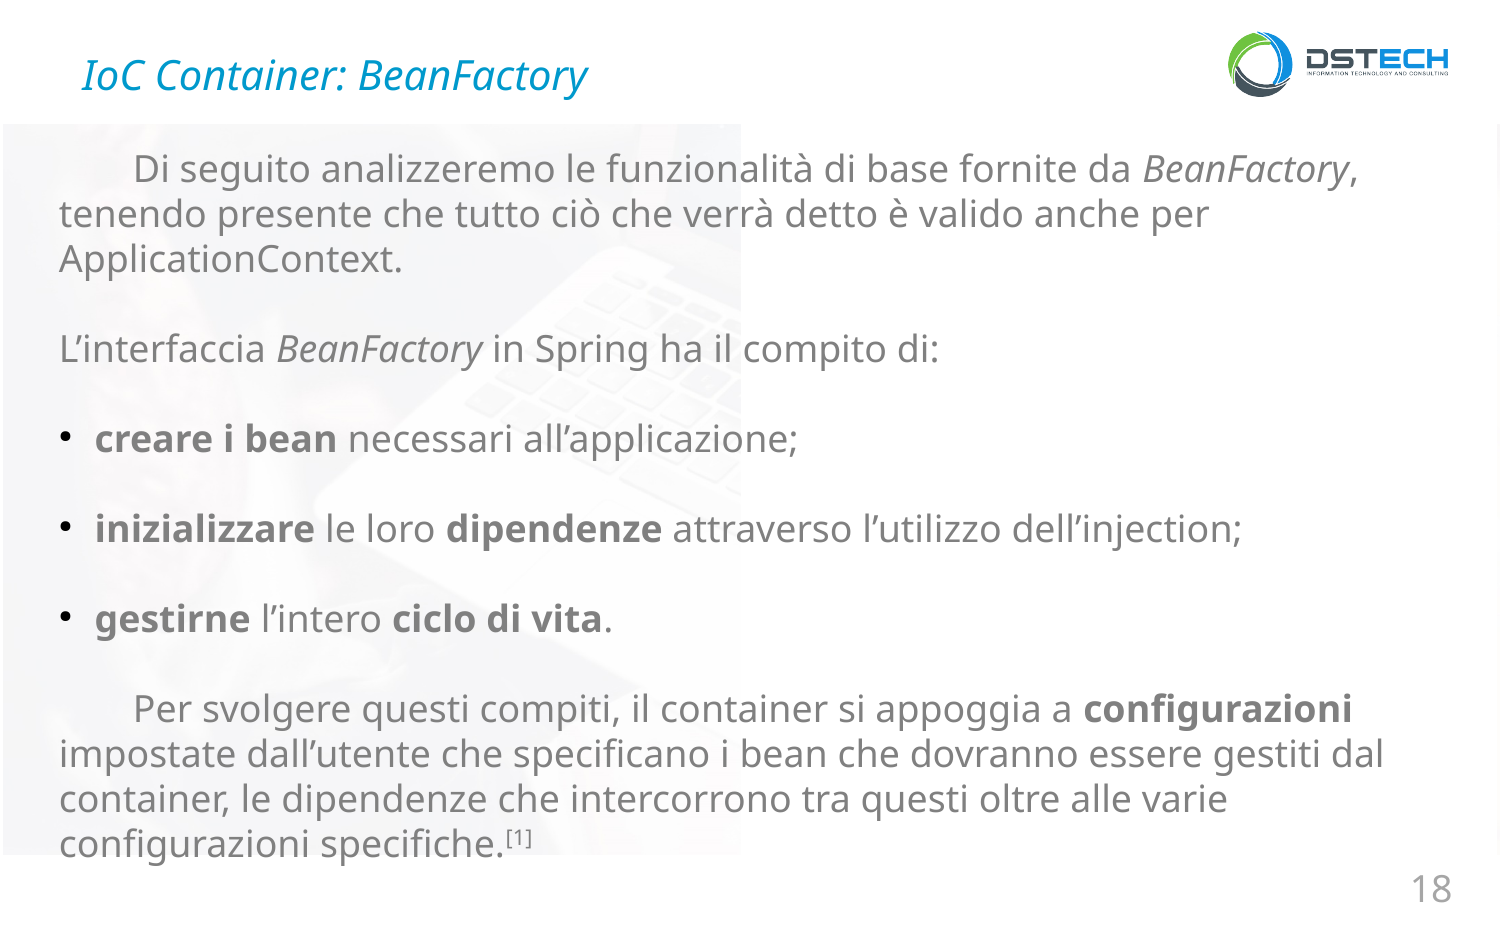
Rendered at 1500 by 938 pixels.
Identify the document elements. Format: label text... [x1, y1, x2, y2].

picture [3, 124, 741, 855]
text_box 18 [1381, 864, 1460, 910]
text_box [741, 124, 1497, 869]
picture [1228, 31, 1448, 97]
text_box Di seguito analizzeremo le funzionalità di base fornite da BeanFactory, tenendo presente che tutto ciò che verrà detto è valido anche per ApplicationContext. L’interfaccia BeanFactory in Spring ha il compito di: creare i bean necessari all’applicazione; inizializzare le loro dipendenze attraverso l’utilizzo dell’injection; gestirne l’intero ciclo di vita. Per svolgere questi compiti, il container si appoggia a configurazioni impostate dall’utente che specificano i bean che dovranno essere gestiti dal container, le dipendenze che intercorrono tra questi oltre alle varie configurazioni specifiche.[1] [59, 145, 1453, 871]
text_box IoC Container: BeanFactory [67, 41, 1034, 107]
